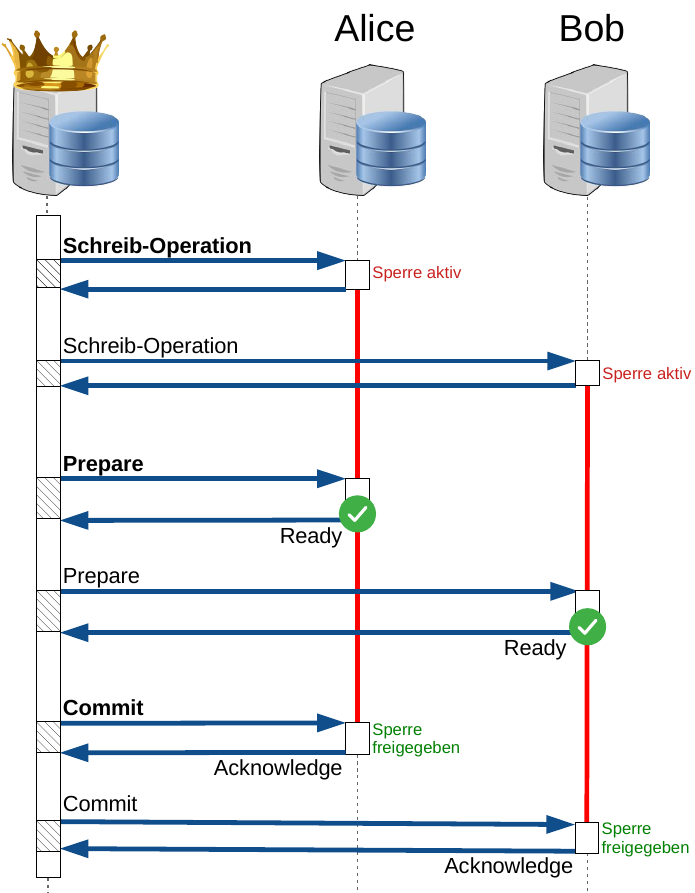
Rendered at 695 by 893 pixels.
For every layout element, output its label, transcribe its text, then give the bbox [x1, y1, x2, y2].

text_box Ready [258, 520, 346, 551]
picture [319, 64, 426, 196]
text_box Sperre freigegeben [598, 816, 693, 860]
text_box Schreib-Operation [61, 230, 304, 261]
picture [543, 64, 650, 196]
text_box Ready [482, 632, 570, 663]
text_box Acknowledge [190, 752, 346, 784]
text_box Prepare [61, 561, 185, 592]
text_box Bob [543, 0, 640, 60]
picture [0, 30, 119, 196]
text_box [575, 360, 600, 386]
text_box [36, 215, 61, 878]
text_box Sperre aktiv [599, 361, 695, 389]
text_box [575, 822, 598, 854]
text_box [569, 590, 606, 645]
text_box Schreib-Operation [61, 330, 304, 362]
text_box [339, 478, 376, 532]
text_box [345, 722, 369, 755]
text_box Sperre aktiv [369, 260, 465, 289]
text_box [345, 260, 370, 290]
text_box Prepare [61, 448, 185, 479]
text_box Alice [319, 0, 431, 60]
text_box Acknowledge [421, 851, 577, 882]
text_box Commit [61, 692, 177, 723]
text_box Sperre freigegeben [369, 716, 464, 761]
text_box Commit [61, 789, 177, 820]
